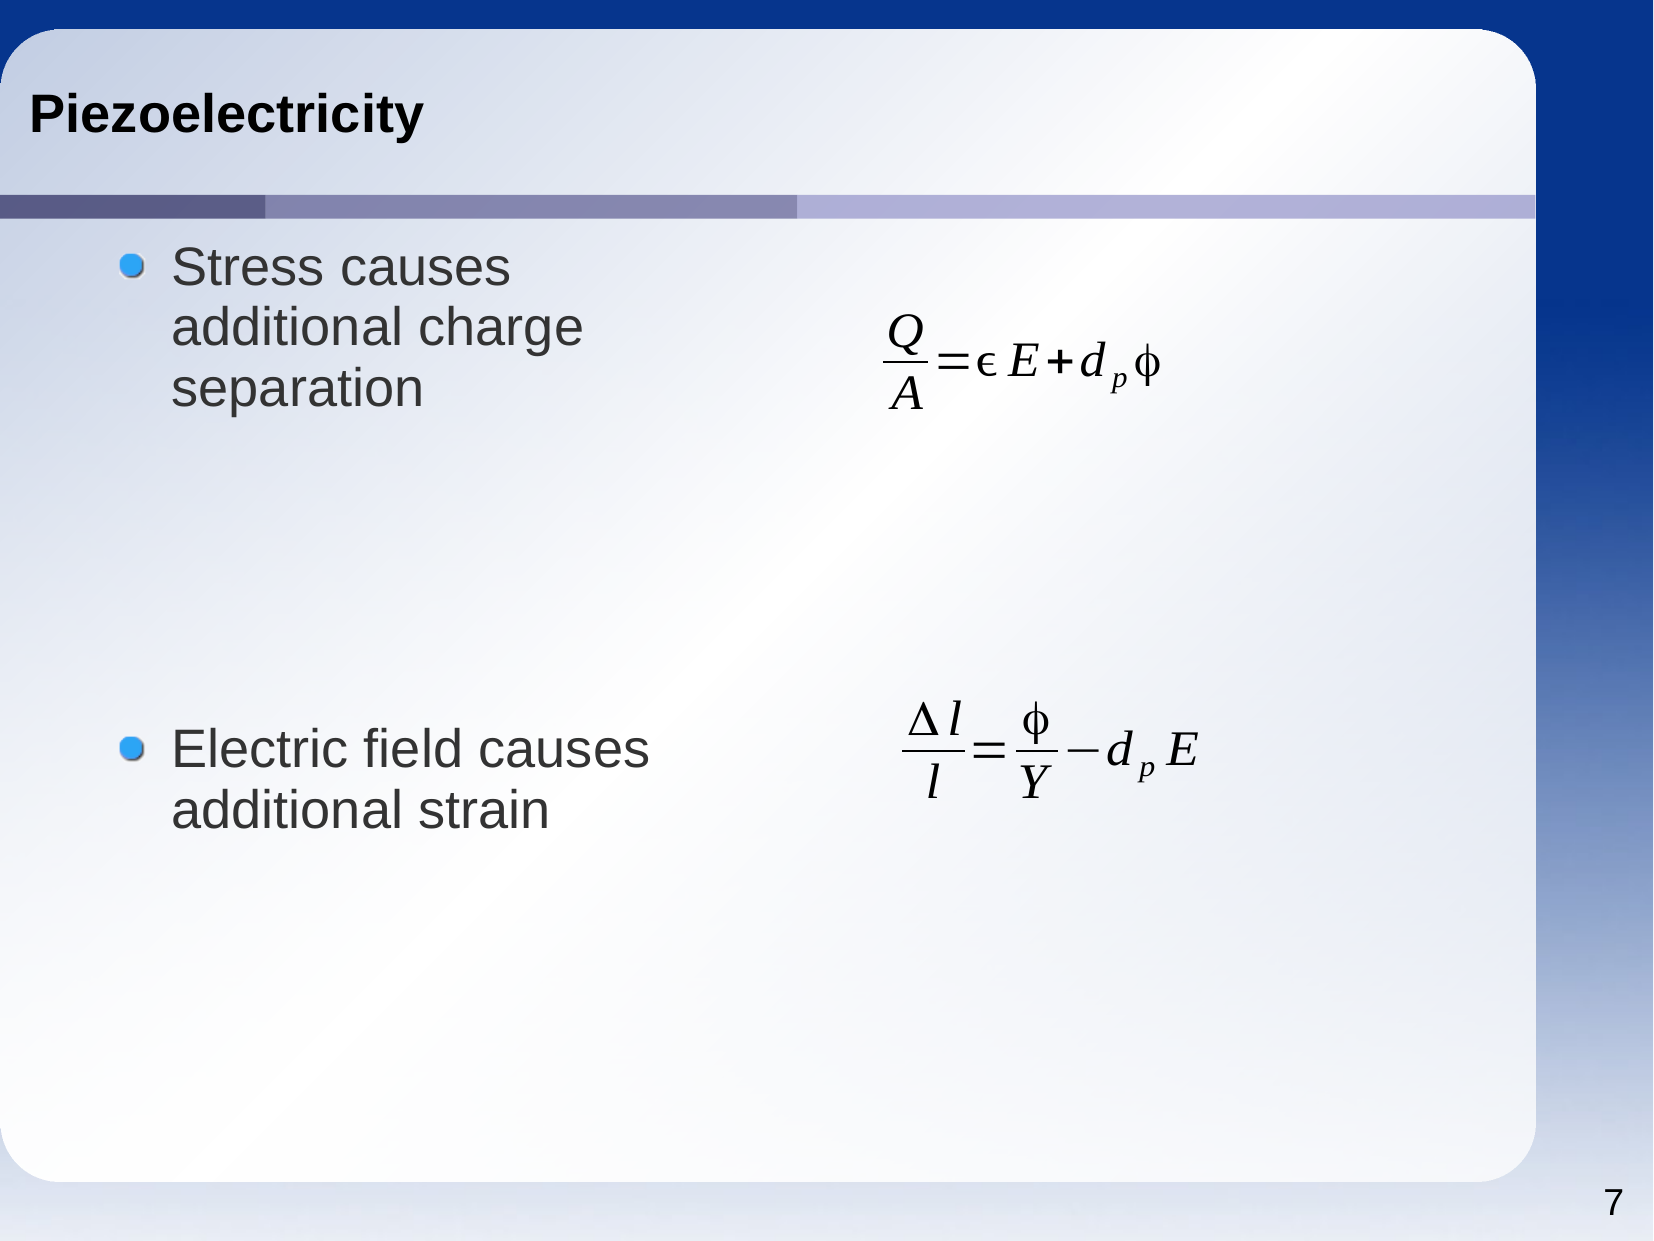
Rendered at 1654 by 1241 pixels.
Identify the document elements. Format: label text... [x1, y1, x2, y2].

picture [0, 0, 1654, 1241]
chart [893, 692, 1207, 810]
title Piezoelectricity [29, 49, 1506, 178]
list Stress causes additional charge separation Electric field causes additional strain [29, 236, 750, 1152]
chart [875, 303, 1169, 421]
